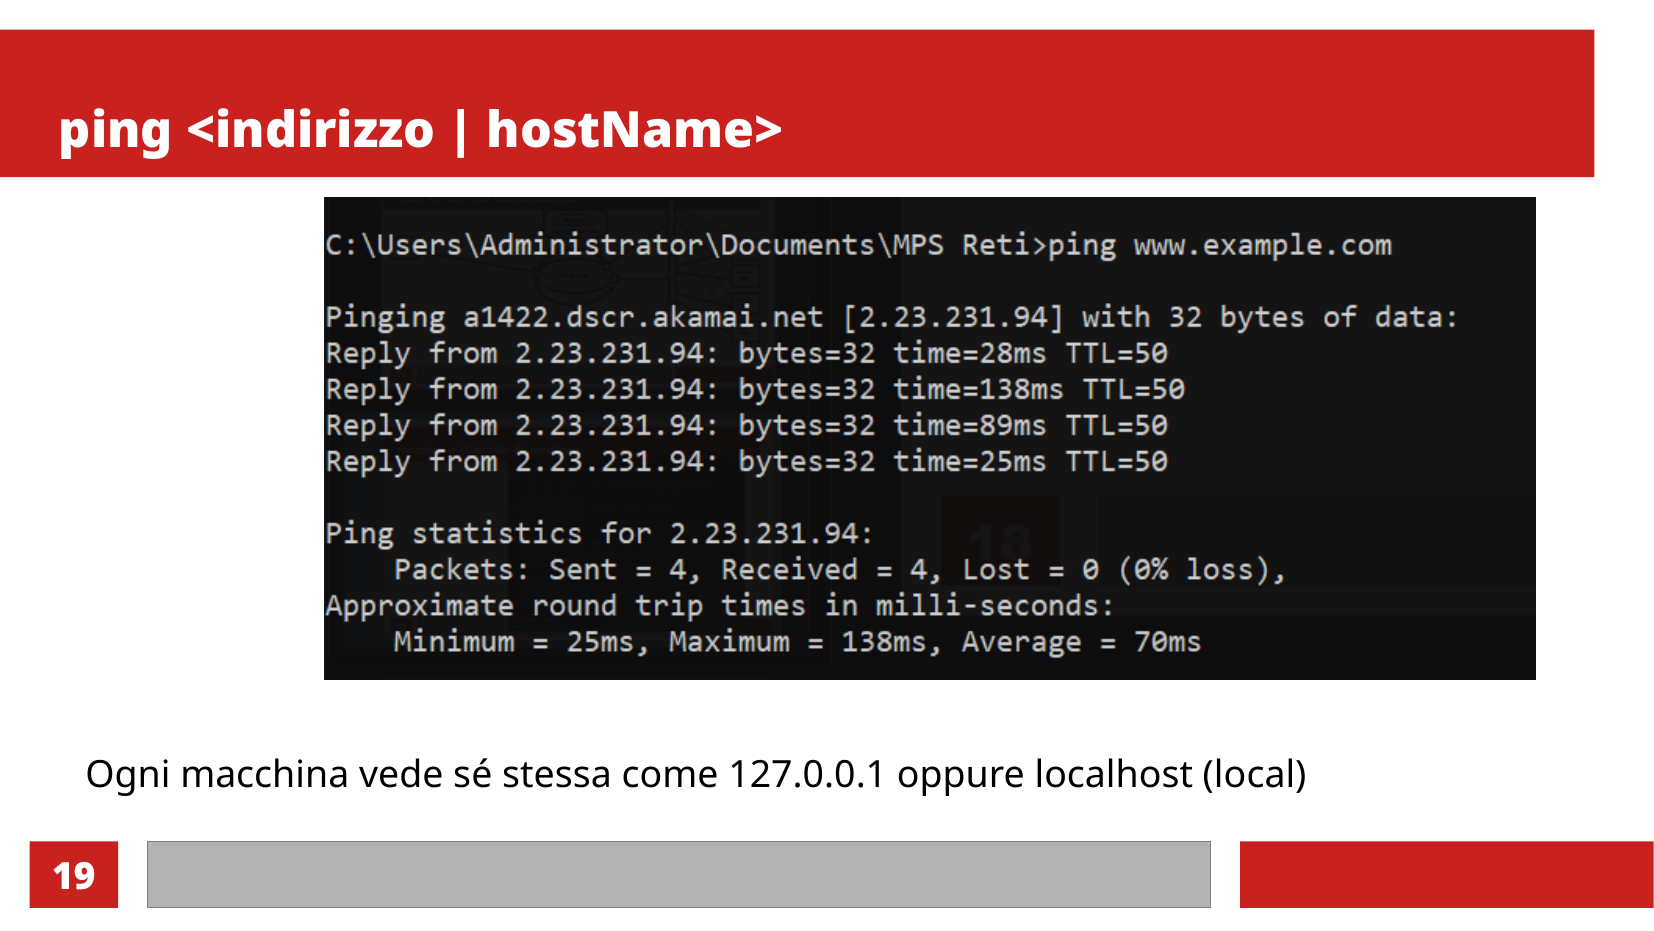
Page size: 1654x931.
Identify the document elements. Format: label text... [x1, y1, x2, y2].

title ping <indirizzo | hostName> [59, 44, 1595, 163]
text_box Ogni macchina vede sé stessa come 127.0.0.1 oppure localhost (local) [70, 740, 1388, 798]
picture [324, 197, 1536, 680]
